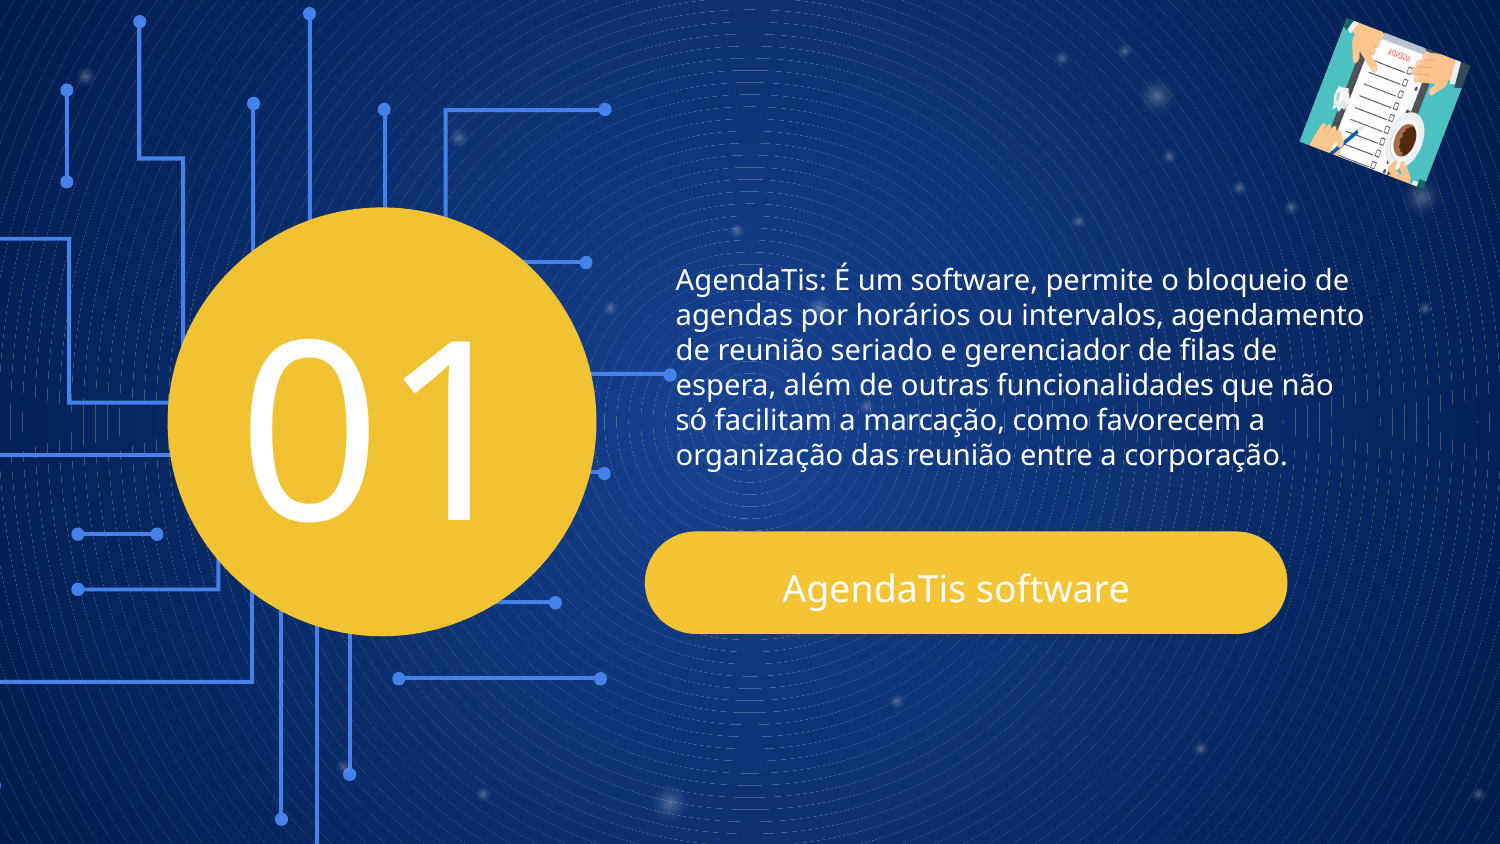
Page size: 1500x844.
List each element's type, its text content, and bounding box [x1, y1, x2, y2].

text_box AgendaTis software [767, 555, 1170, 657]
title 01 [131, 286, 633, 555]
text_box [216, 207, 548, 286]
text_box [213, 555, 551, 637]
picture [1299, 18, 1471, 189]
text_box [644, 534, 1288, 634]
title AgendaTis: É um software, permite o bloqueio de agendas por horários ou intervalos, agendamento de reunião seriado e gerenciador de filas de espera, além de outras funcionalidades que não só facilitam a marcação, como favorecem a organização das reunião entre a corporação. [660, 199, 1383, 534]
